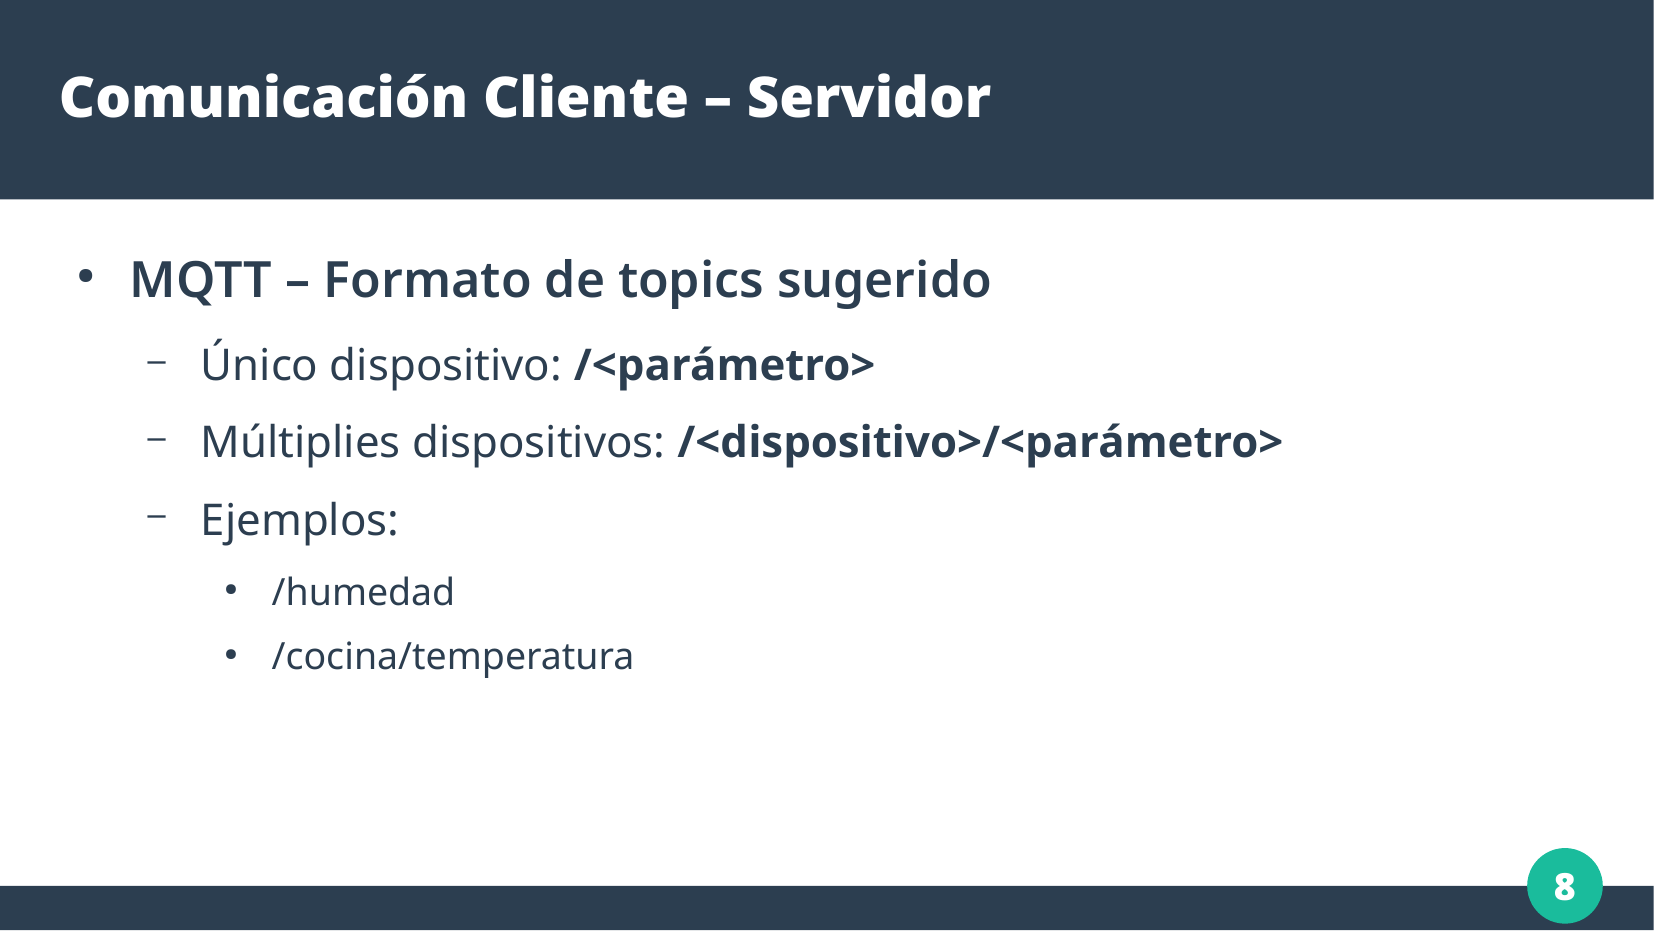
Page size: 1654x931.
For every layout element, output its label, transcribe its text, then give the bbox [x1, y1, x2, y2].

title Comunicación Cliente – Servidor [59, 37, 1595, 155]
list MQTT – Formato de topics sugerido Único dispositivo: /<parámetro> Múltiplies dispositivos: /<dispositivo>/<parámetro> Ejemplos: /humedad /cocina/temperatura [59, 243, 1595, 864]
